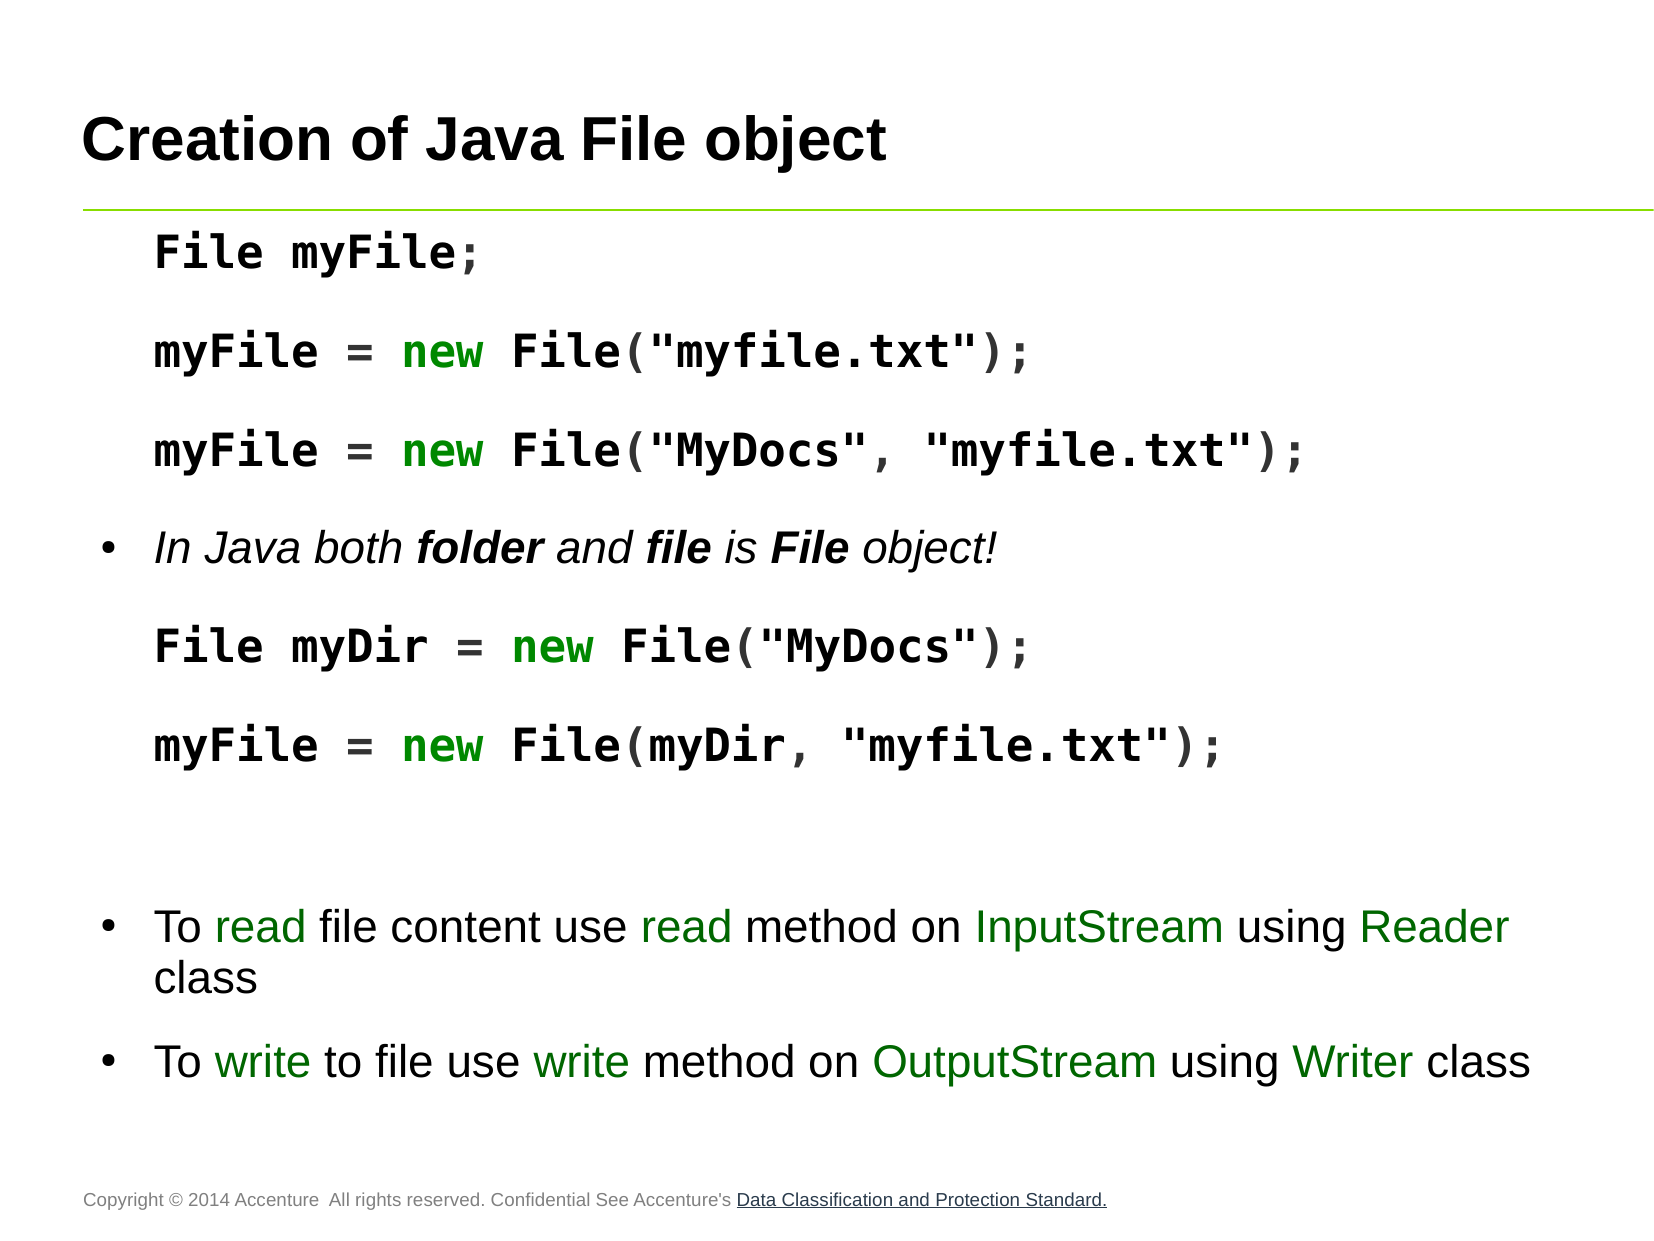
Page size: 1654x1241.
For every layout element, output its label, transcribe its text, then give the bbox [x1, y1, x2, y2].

list File myFile; myFile = new File("myfile.txt"); myFile = new File("MyDocs", "myfile.txt"); In Java both folder and file is File object! File myDir = new File("MyDocs"); myFile = new File(myDir, "myfile.txt"); To read file content use read method on InputStream using Reader class To write to file use write method on OutputStream using Writer class [82, 212, 1538, 1170]
title Creation of Java File object [81, 68, 1654, 211]
